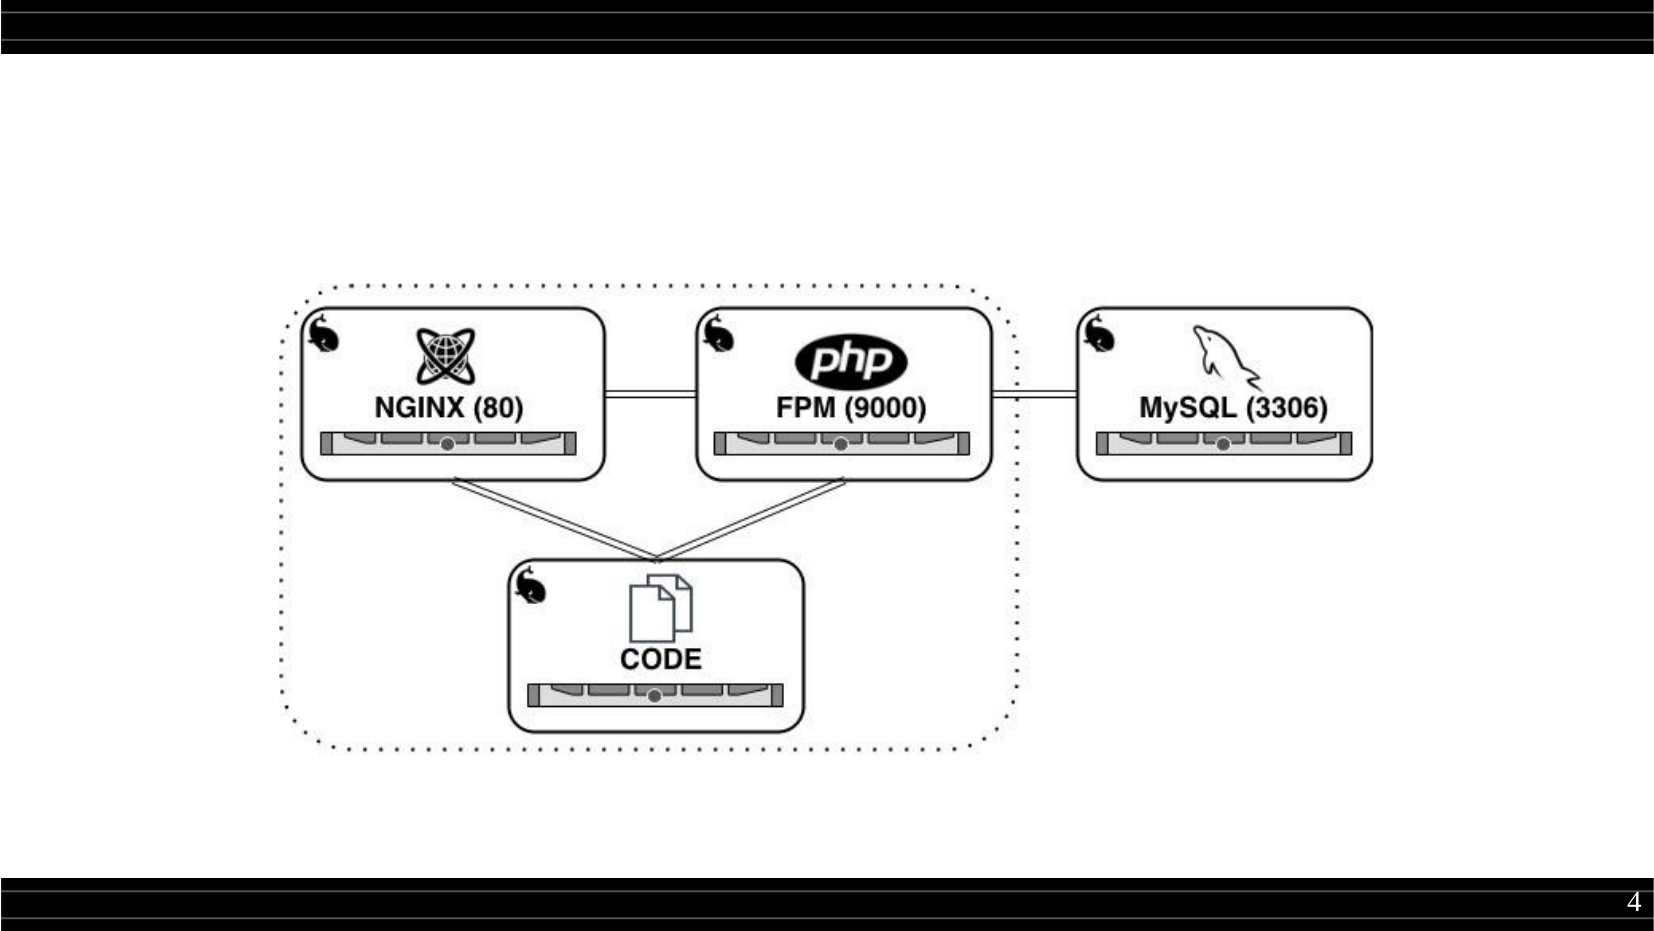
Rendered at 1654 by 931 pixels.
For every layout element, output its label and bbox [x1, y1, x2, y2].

picture [1, 0, 1654, 54]
picture [1, 878, 1654, 931]
picture [279, 271, 1375, 757]
